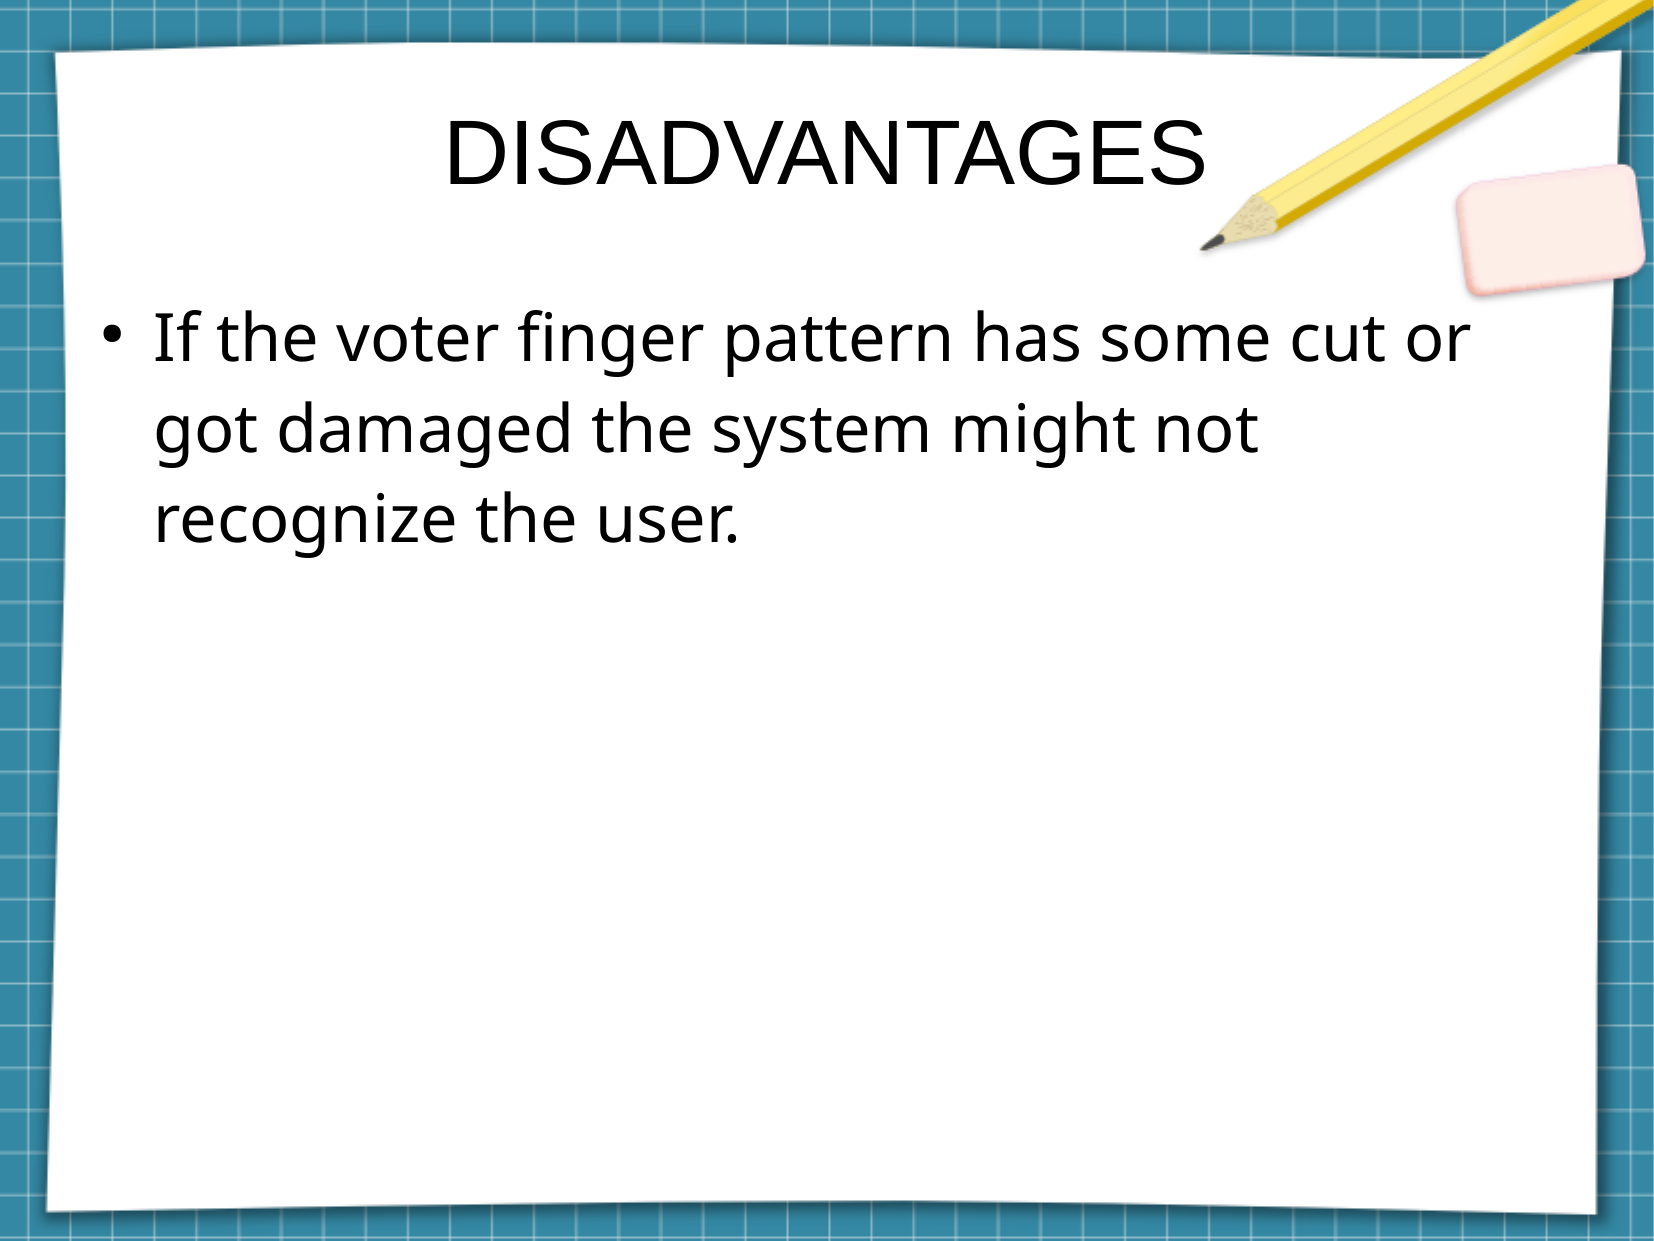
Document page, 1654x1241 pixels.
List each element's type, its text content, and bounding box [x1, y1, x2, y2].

picture [0, 0, 1654, 1241]
title DISADVANTAGES [82, 49, 1571, 257]
list If the voter finger pattern has some cut or got damaged the system might not recognize the user. [82, 290, 1571, 1010]
